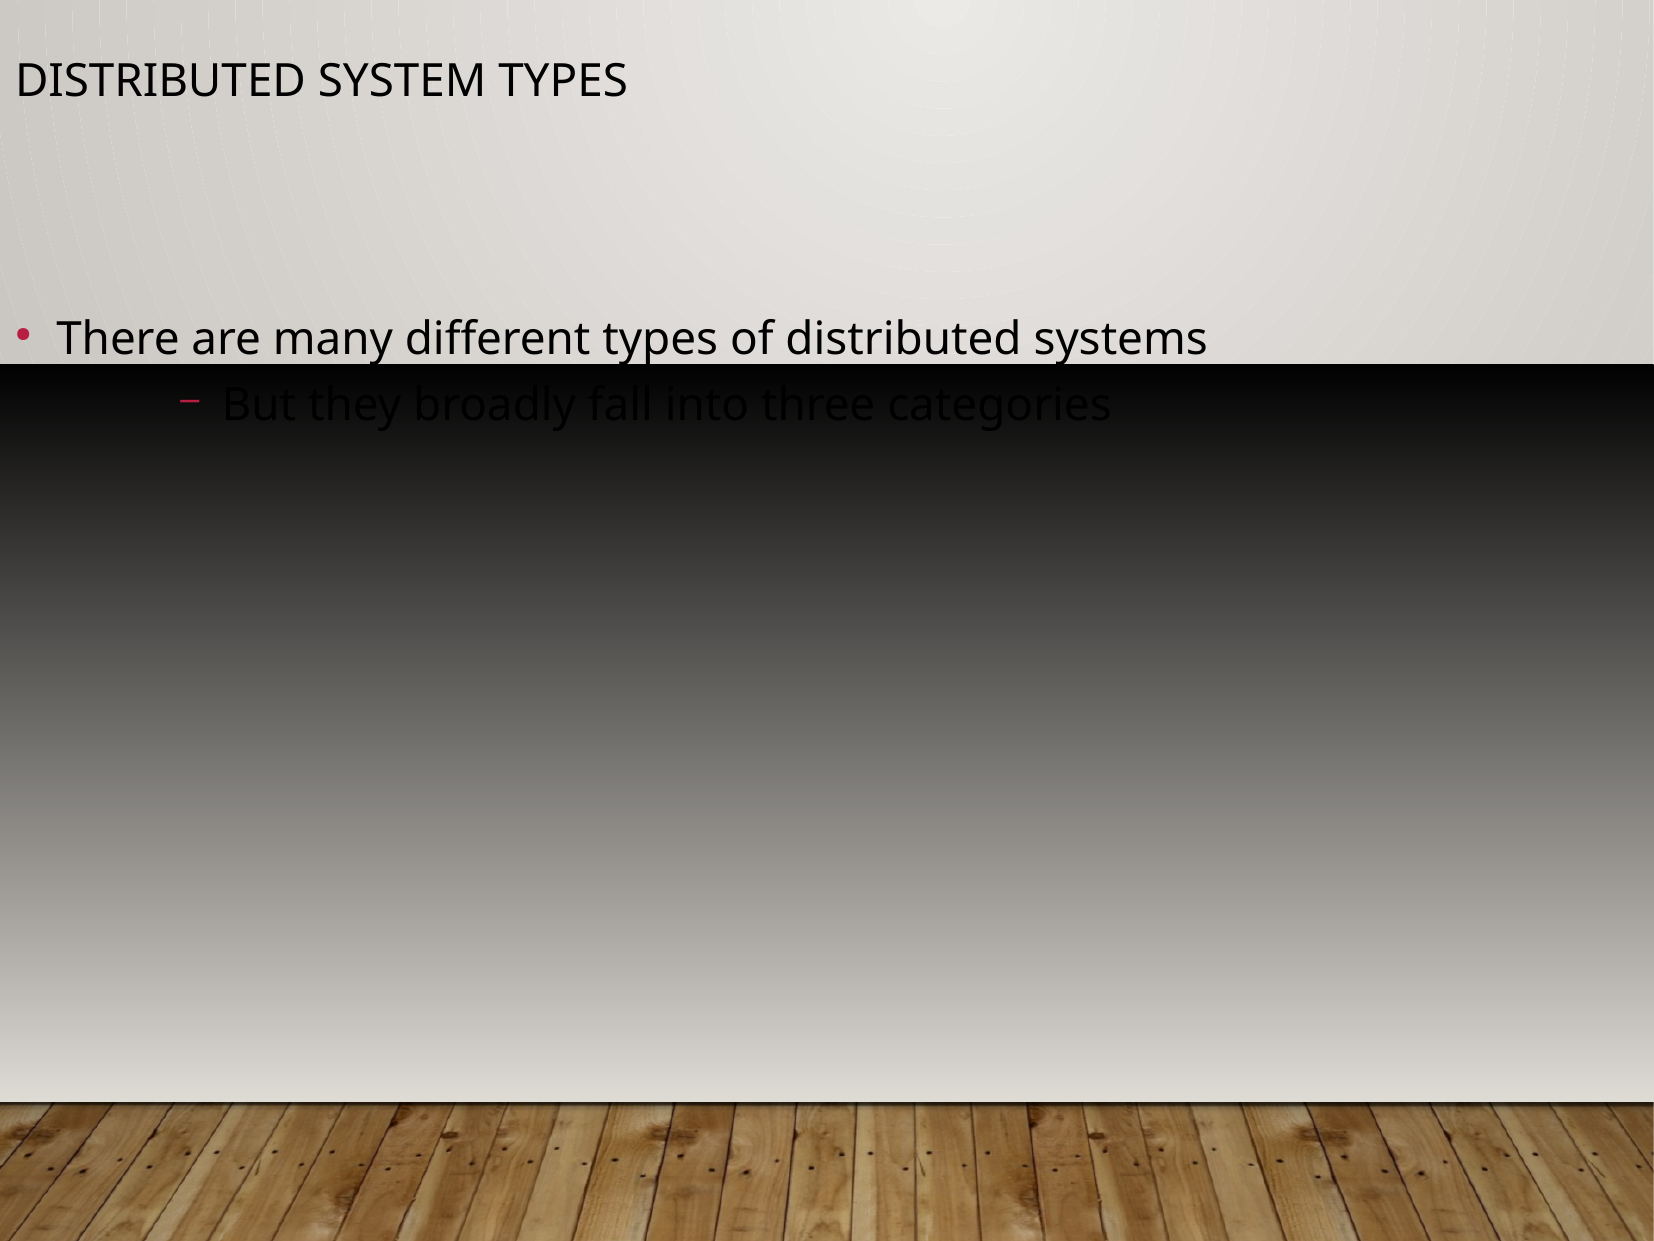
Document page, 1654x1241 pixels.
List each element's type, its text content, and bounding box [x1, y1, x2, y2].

title Distributed System Types [0, 49, 1489, 257]
list There are many different types of distributed systems But they broadly fall into three categories [0, 290, 1489, 1010]
